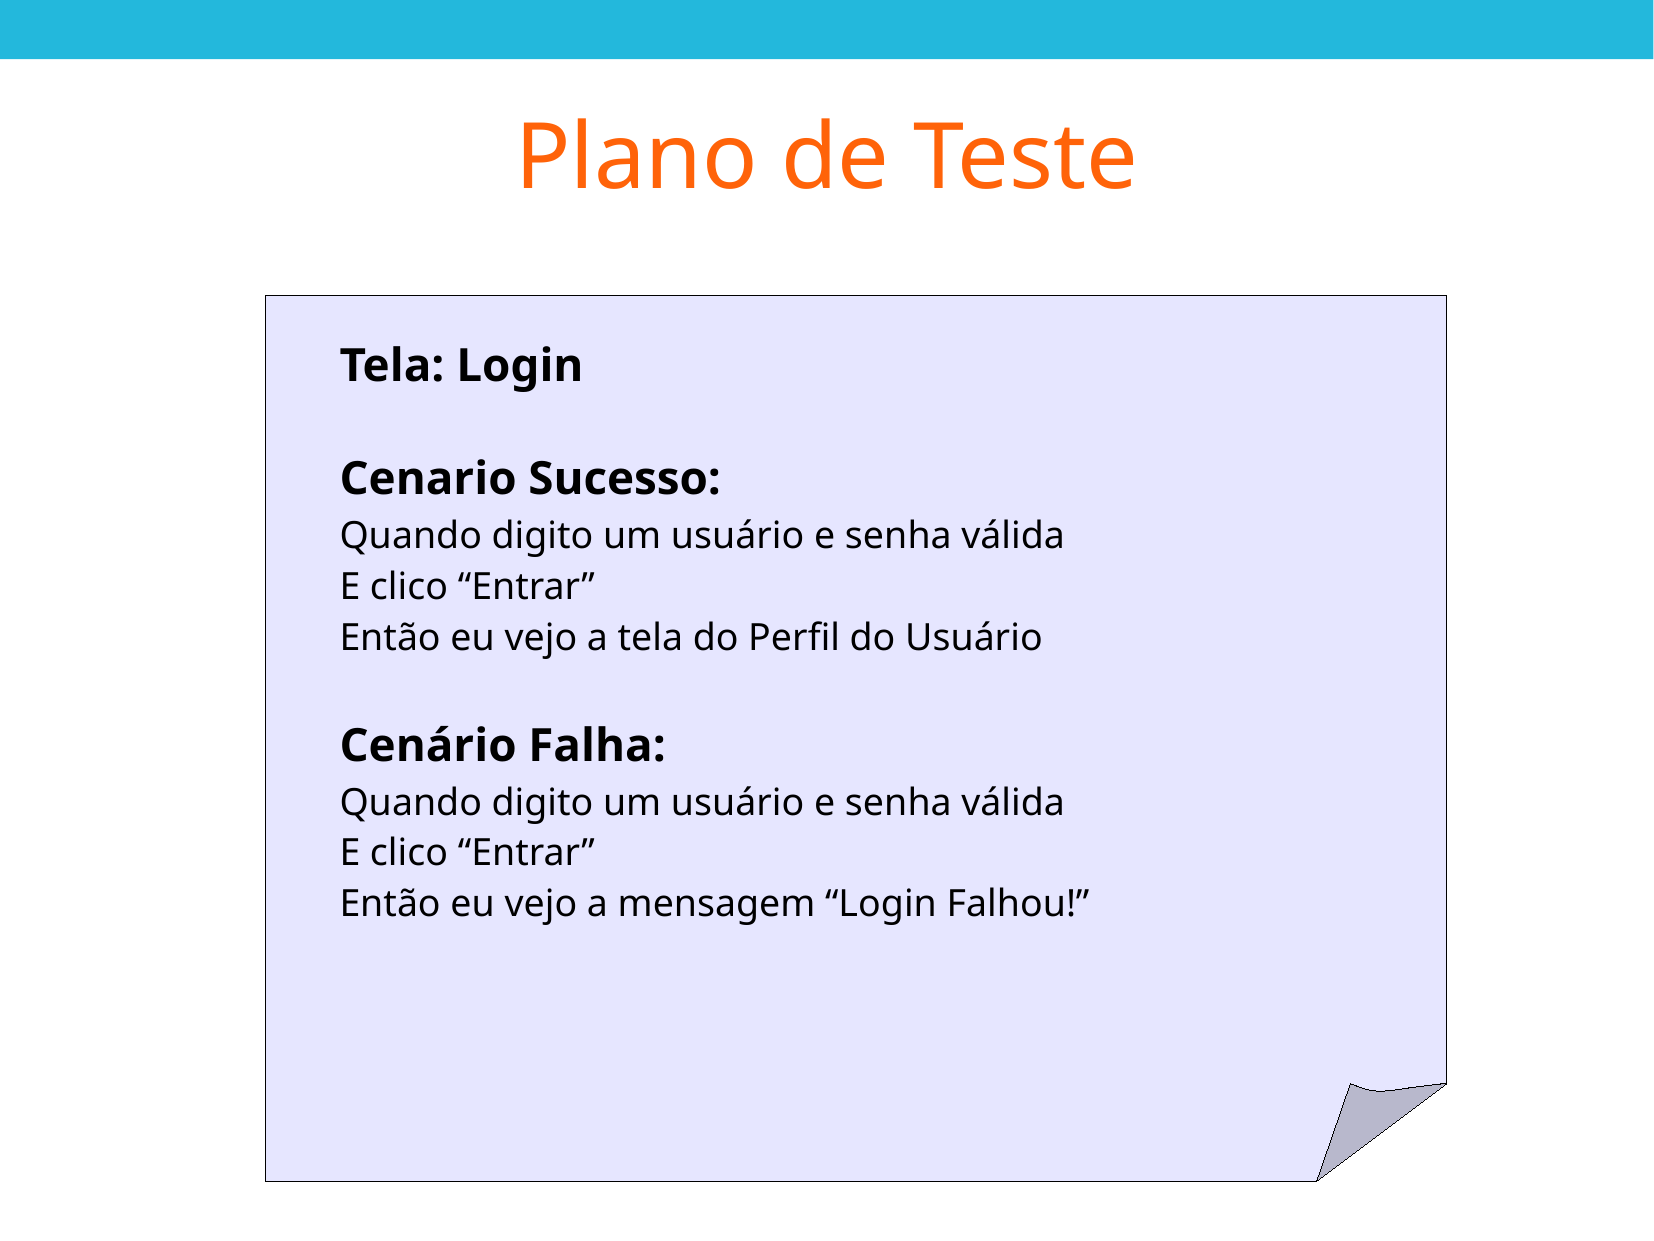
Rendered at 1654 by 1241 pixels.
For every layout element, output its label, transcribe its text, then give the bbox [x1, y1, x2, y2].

title Plano de Teste [82, 56, 1571, 250]
text_box Tela: Login Cenario Sucesso: Quando digito um usuário e senha válida E clico “Entrar” Então eu vejo a tela do Perfil do Usuário Cenário Falha: Quando digito um usuário e senha válida E clico “Entrar” Então eu vejo a mensagem “Login Falhou!” [324, 324, 1388, 1195]
text_box [265, 295, 1447, 1182]
